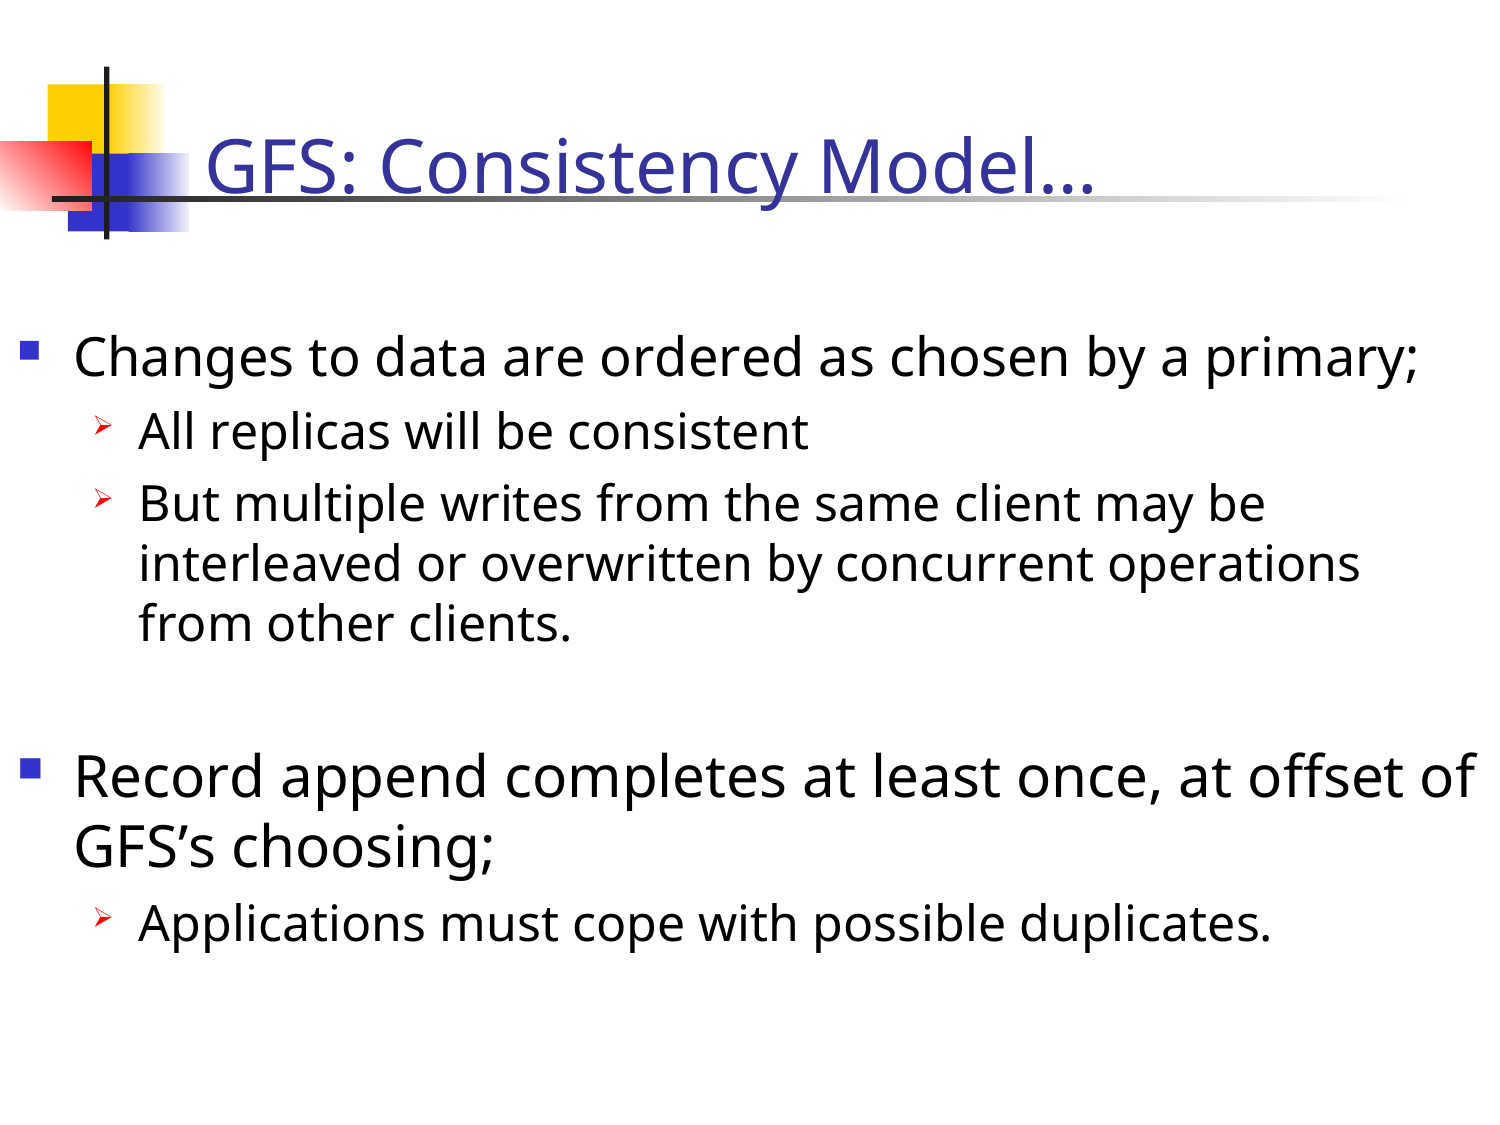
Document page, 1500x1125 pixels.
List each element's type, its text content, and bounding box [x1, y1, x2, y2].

text_box Changes to data are ordered as chosen by a primary; All replicas will be consistent But multiple writes from the same client may be interleaved or overwritten by concurrent operations from other clients. Record append completes at least once, at offset of GFS’s choosing; Applications must cope with possible duplicates. [2, 314, 1500, 1028]
text_box GFS: Consistency Model… [189, 78, 1468, 216]
